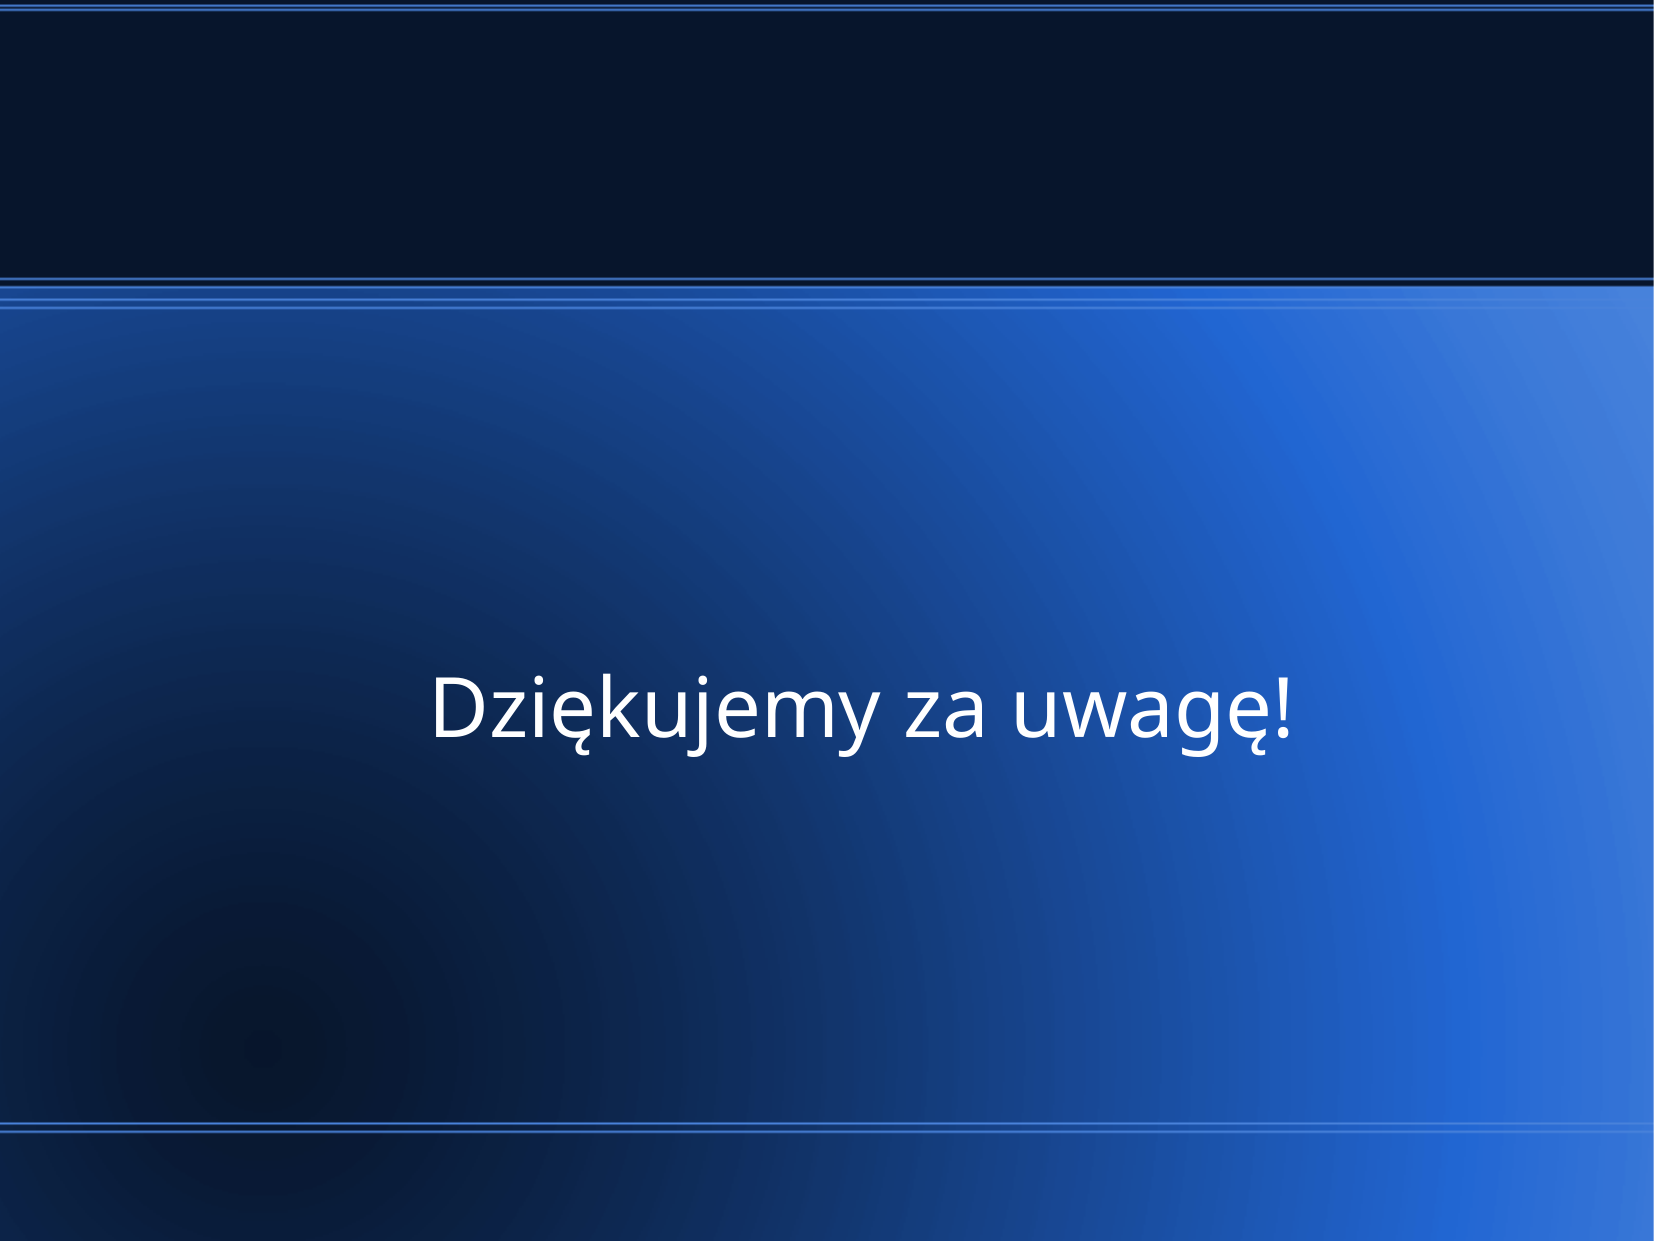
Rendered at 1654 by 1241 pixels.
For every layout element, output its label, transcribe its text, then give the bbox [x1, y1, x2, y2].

list Dziękujemy za uwagę! [82, 355, 1571, 1075]
picture [0, 0, 1654, 1241]
